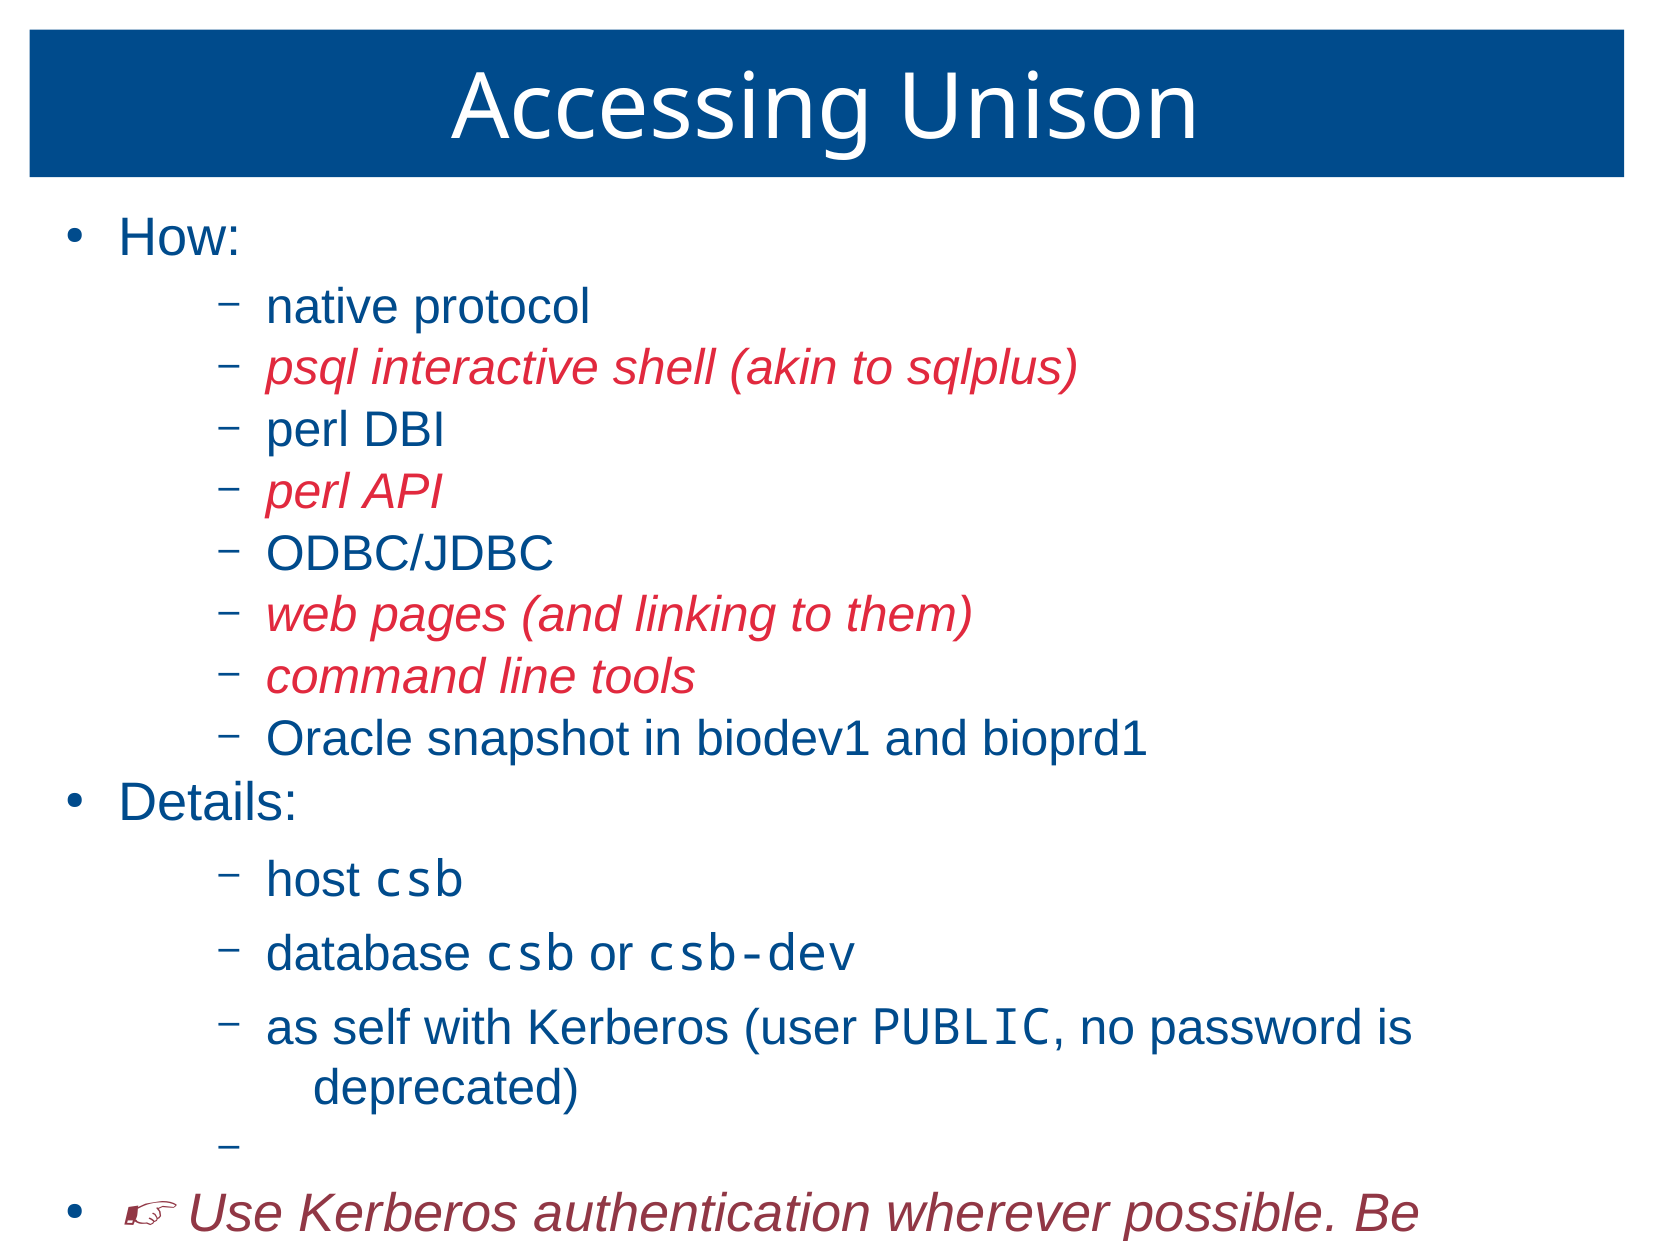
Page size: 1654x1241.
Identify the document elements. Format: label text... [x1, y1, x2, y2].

list How: native protocol psql interactive shell (akin to sqlplus) perl DBI perl API ODBC/JDBC web pages (and linking to them) command line tools Oracle snapshot in biodev1 and bioprd1 Details: host csb database csb or csb-dev as self with Kerberos (user PUBLIC, no password is deprecated)  Use Kerberos authentication wherever possible. Be prepared to change logins which use PUBLIC. [29, 206, 1625, 1219]
title Accessing Unison [29, 29, 1625, 178]
